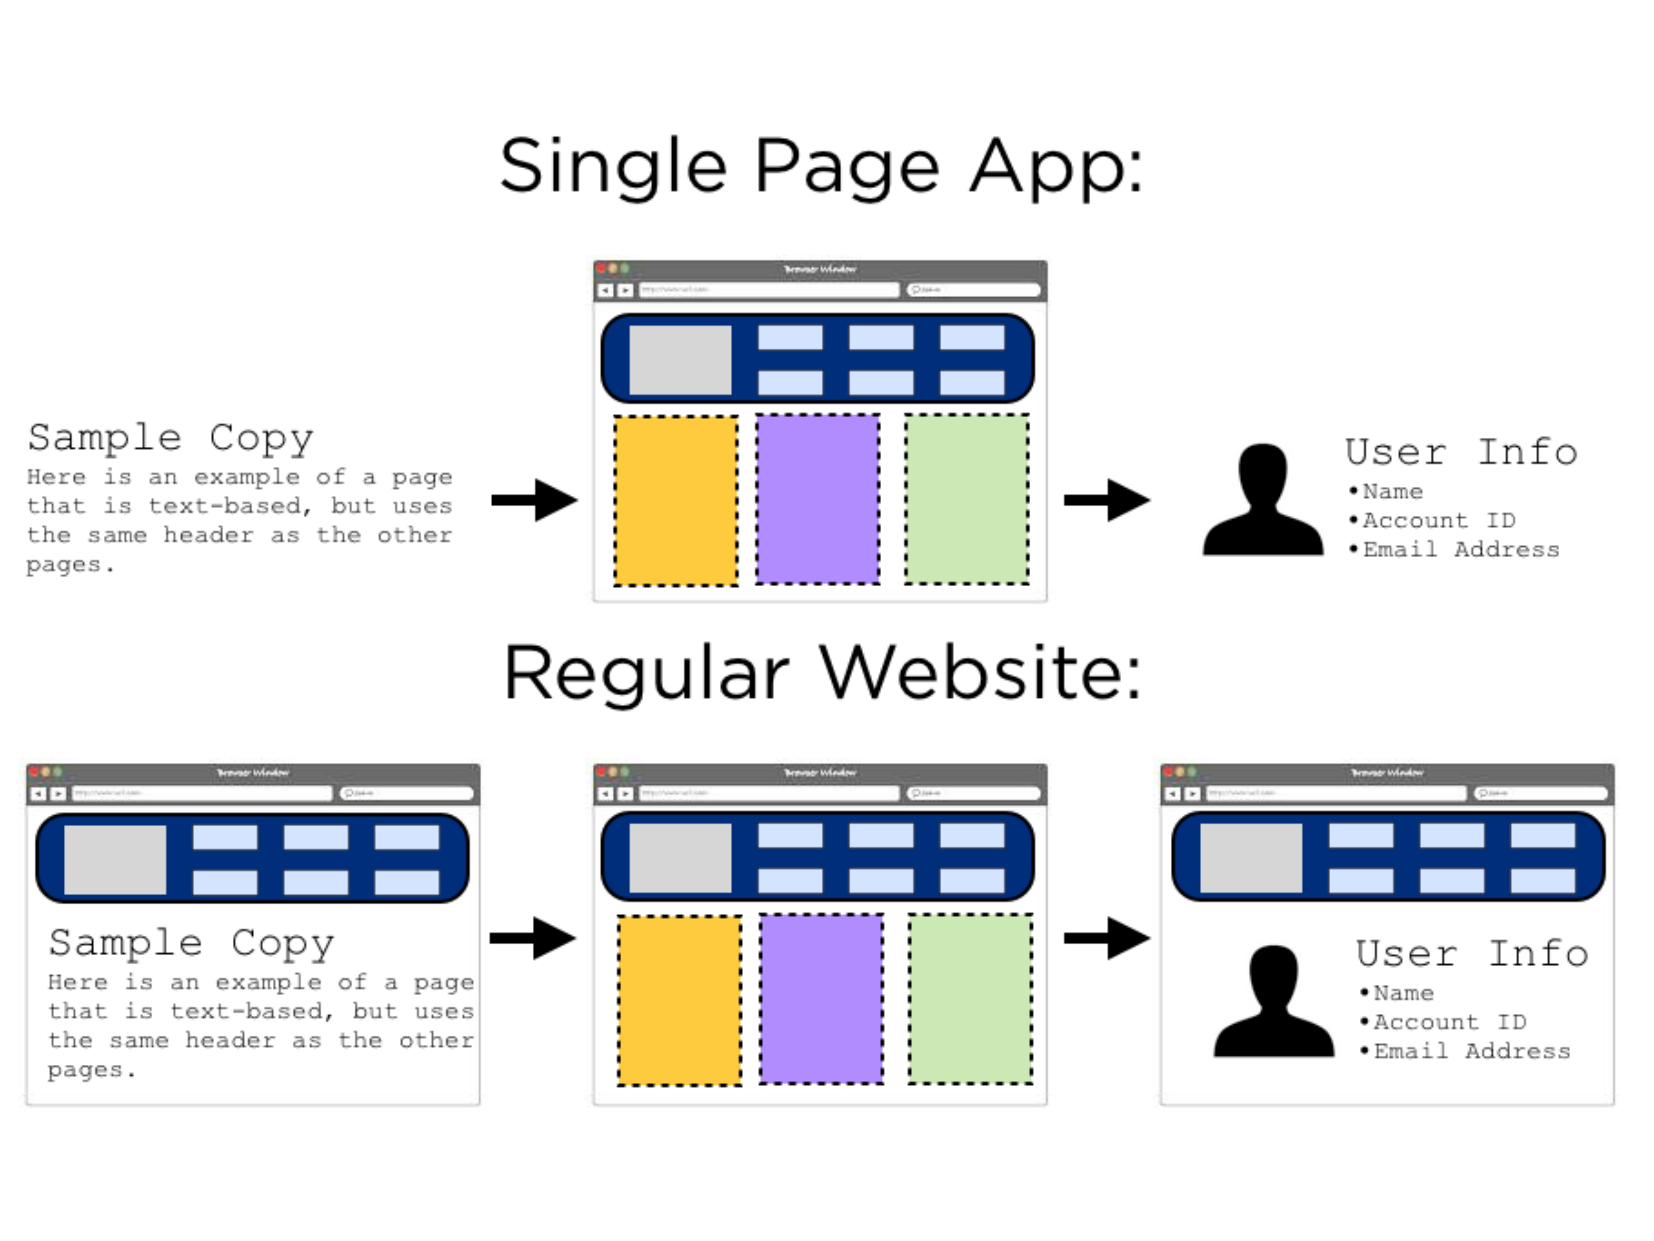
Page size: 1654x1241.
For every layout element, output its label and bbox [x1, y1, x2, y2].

picture [3, 88, 1639, 1124]
